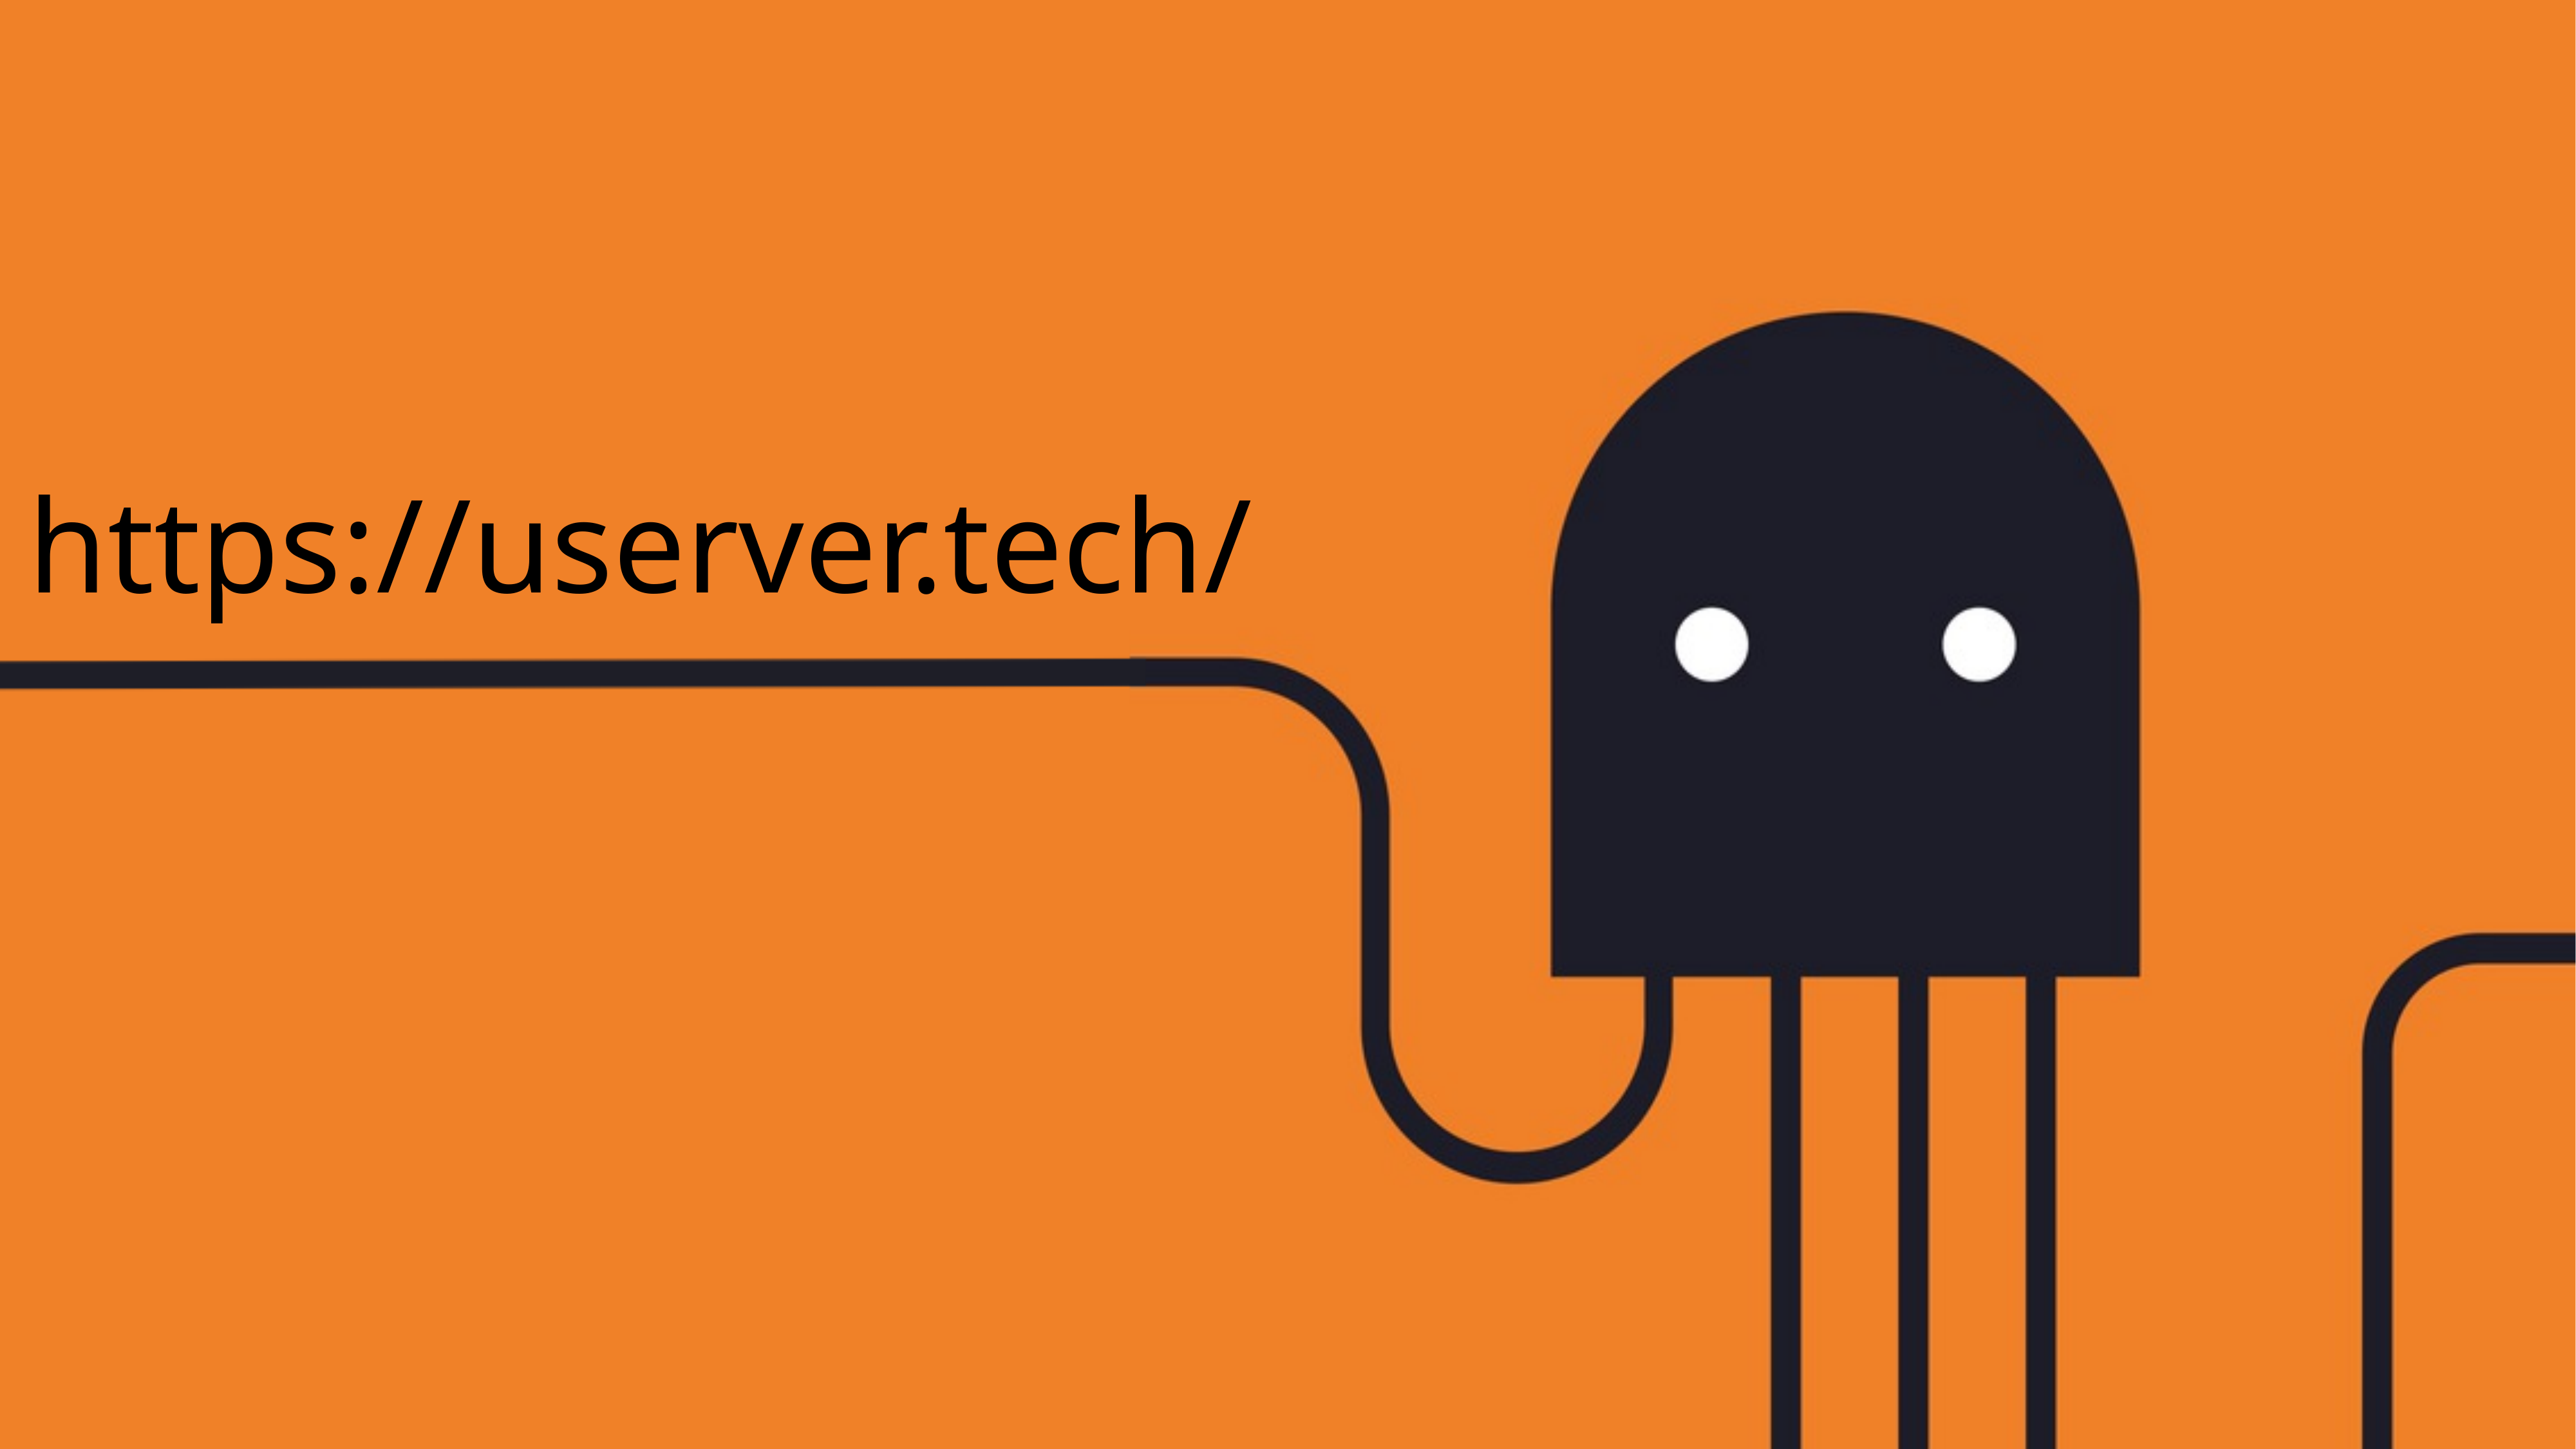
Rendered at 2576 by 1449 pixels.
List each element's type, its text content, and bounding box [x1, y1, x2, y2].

picture [0, 0, 2576, 1449]
list https://userver.tech/ [0, 459, 1353, 662]
